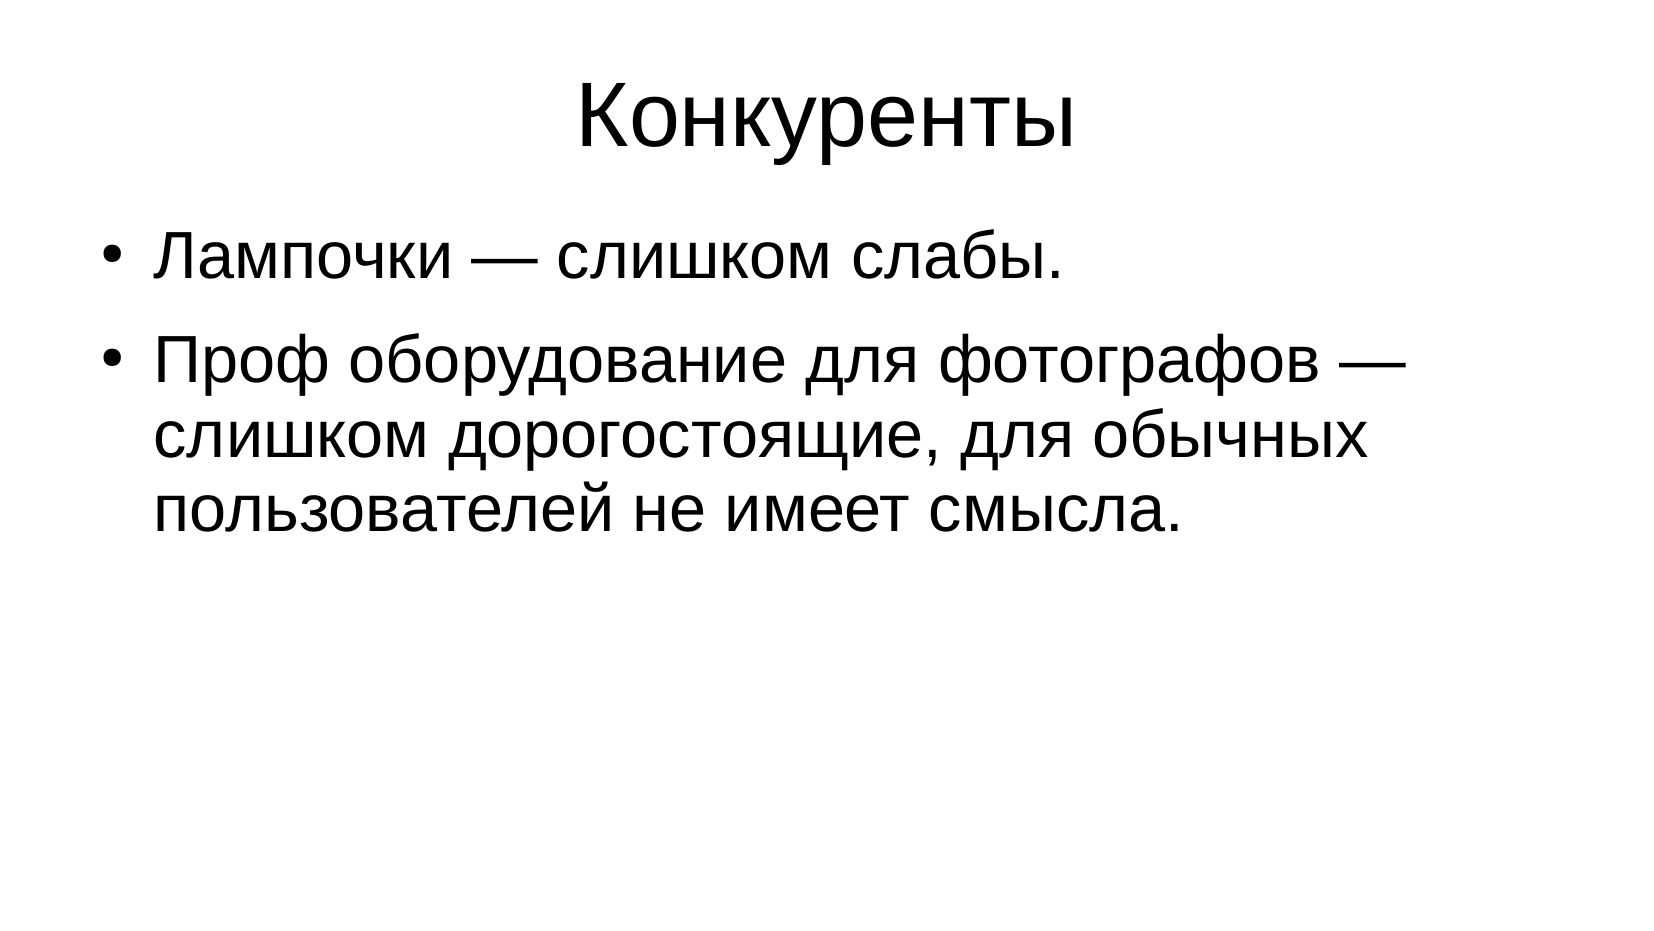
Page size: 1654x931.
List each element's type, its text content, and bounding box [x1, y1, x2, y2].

title Конкуренты [82, 37, 1571, 193]
list Лампочки — слишком слабы. Проф оборудование для фотографов — слишком дорогостоящие, для обычных пользователей не имеет смысла. [82, 217, 1571, 758]
